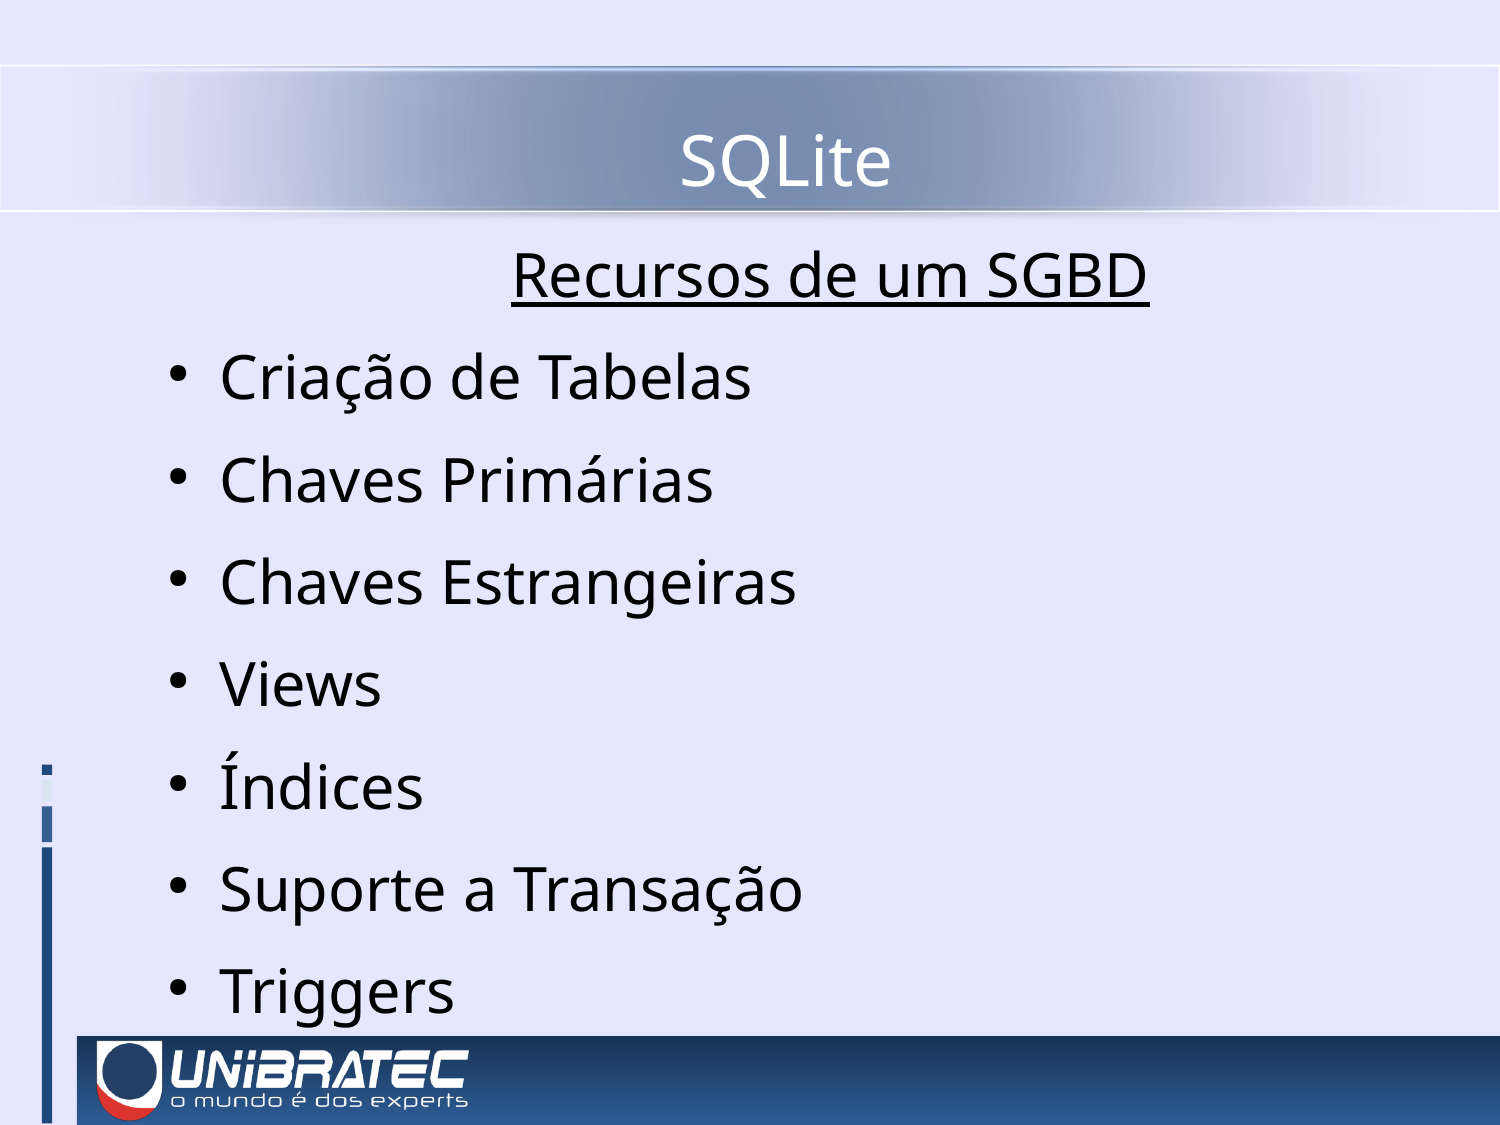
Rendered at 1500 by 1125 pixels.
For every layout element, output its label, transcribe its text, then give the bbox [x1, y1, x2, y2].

list Recursos de um SGBD Criação de Tabelas Chaves Primárias Chaves Estrangeiras Views Índices Suporte a Transação Triggers [150, 236, 1441, 1028]
picture [0, 58, 1500, 227]
picture [96, 1040, 469, 1121]
title SQLite [150, 84, 1424, 233]
